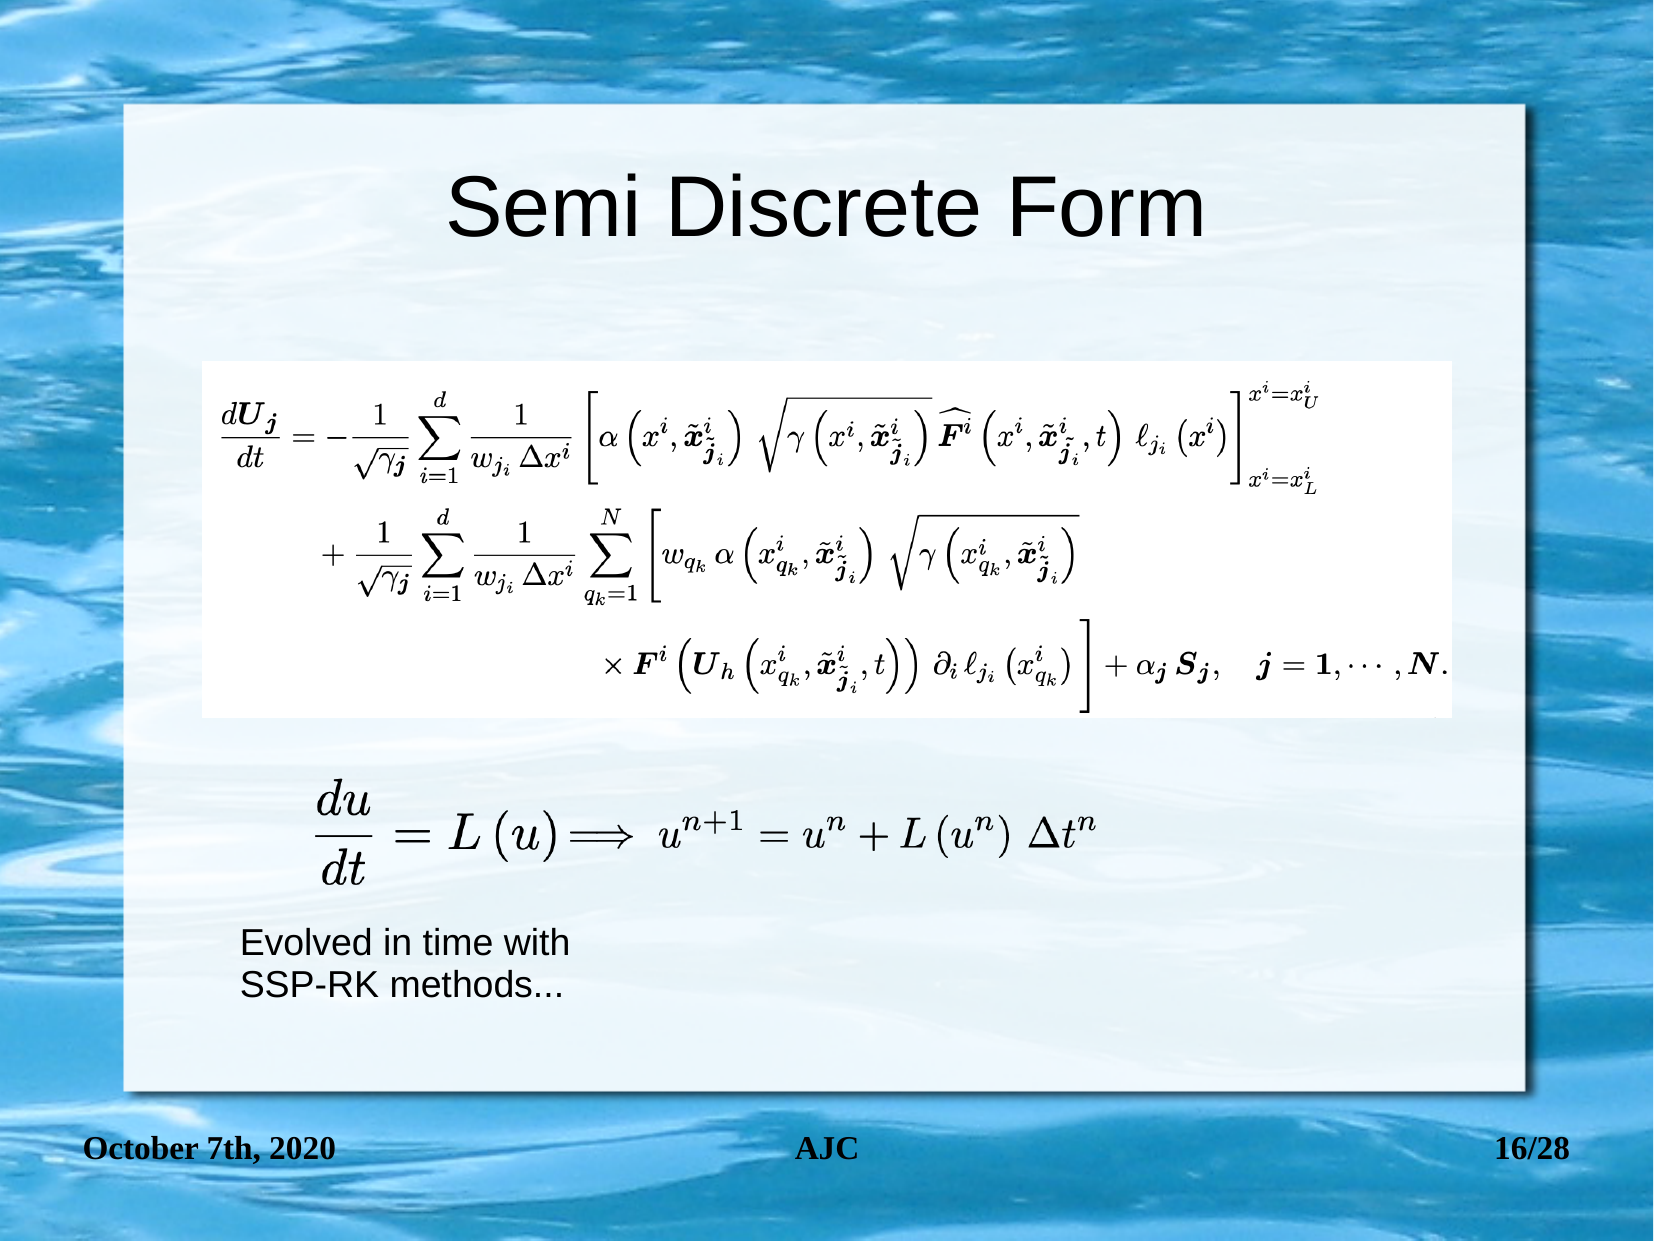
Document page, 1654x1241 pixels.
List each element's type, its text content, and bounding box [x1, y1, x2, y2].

text_box Evolved in time with SSP-RK methods... [225, 914, 616, 1014]
picture [0, 0, 1654, 1241]
title Semi Discrete Form [147, 118, 1506, 296]
